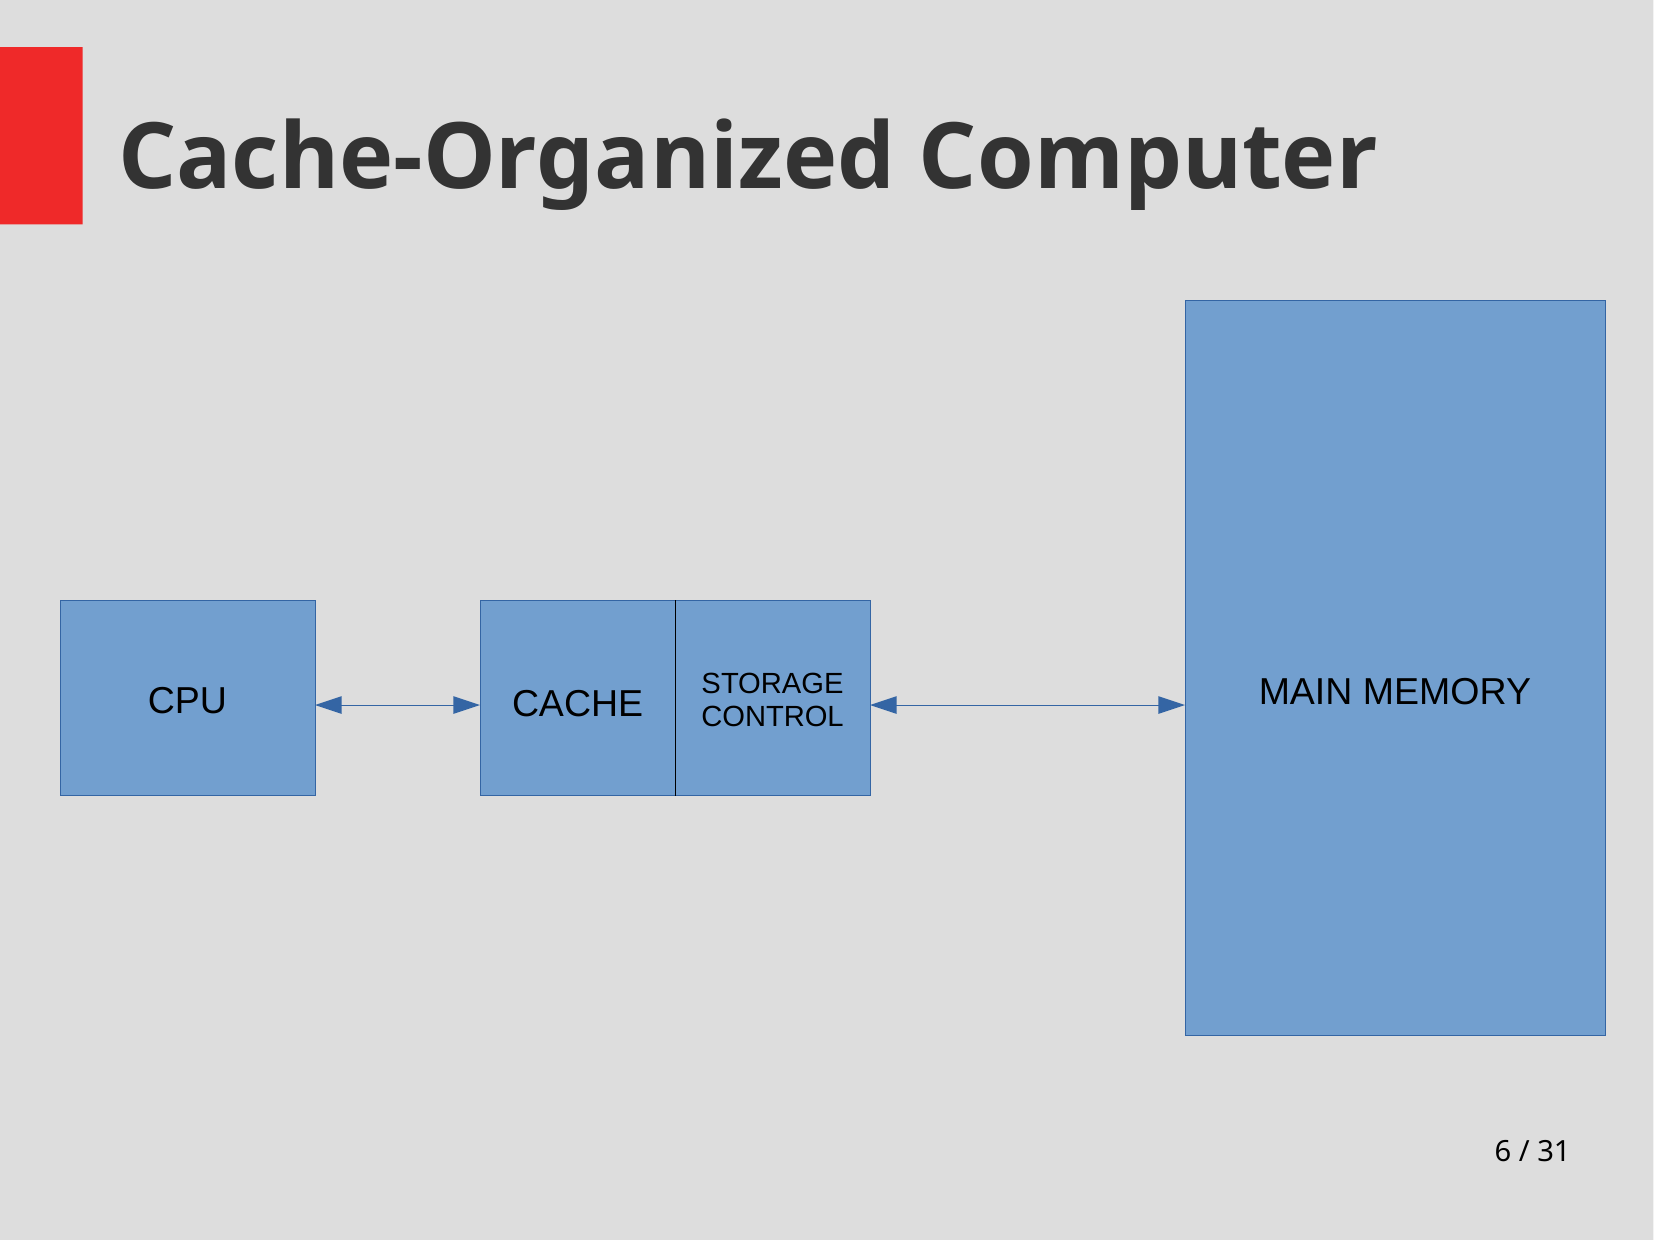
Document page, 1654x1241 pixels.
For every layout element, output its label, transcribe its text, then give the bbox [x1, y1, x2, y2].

text_box CACHE [480, 675, 676, 732]
text_box [676, 600, 871, 660]
text_box STORAGE CONTROL [675, 660, 871, 741]
text_box [60, 600, 316, 671]
text_box [676, 741, 871, 796]
text_box MAIN MEMORY [1185, 663, 1606, 721]
text_box [480, 600, 675, 675]
text_box [1185, 300, 1606, 663]
text_box [480, 732, 675, 796]
text_box [1185, 721, 1606, 1036]
title Cache-Organized Computer [118, 49, 1571, 257]
text_box [60, 729, 316, 796]
text_box CPU [60, 671, 316, 729]
